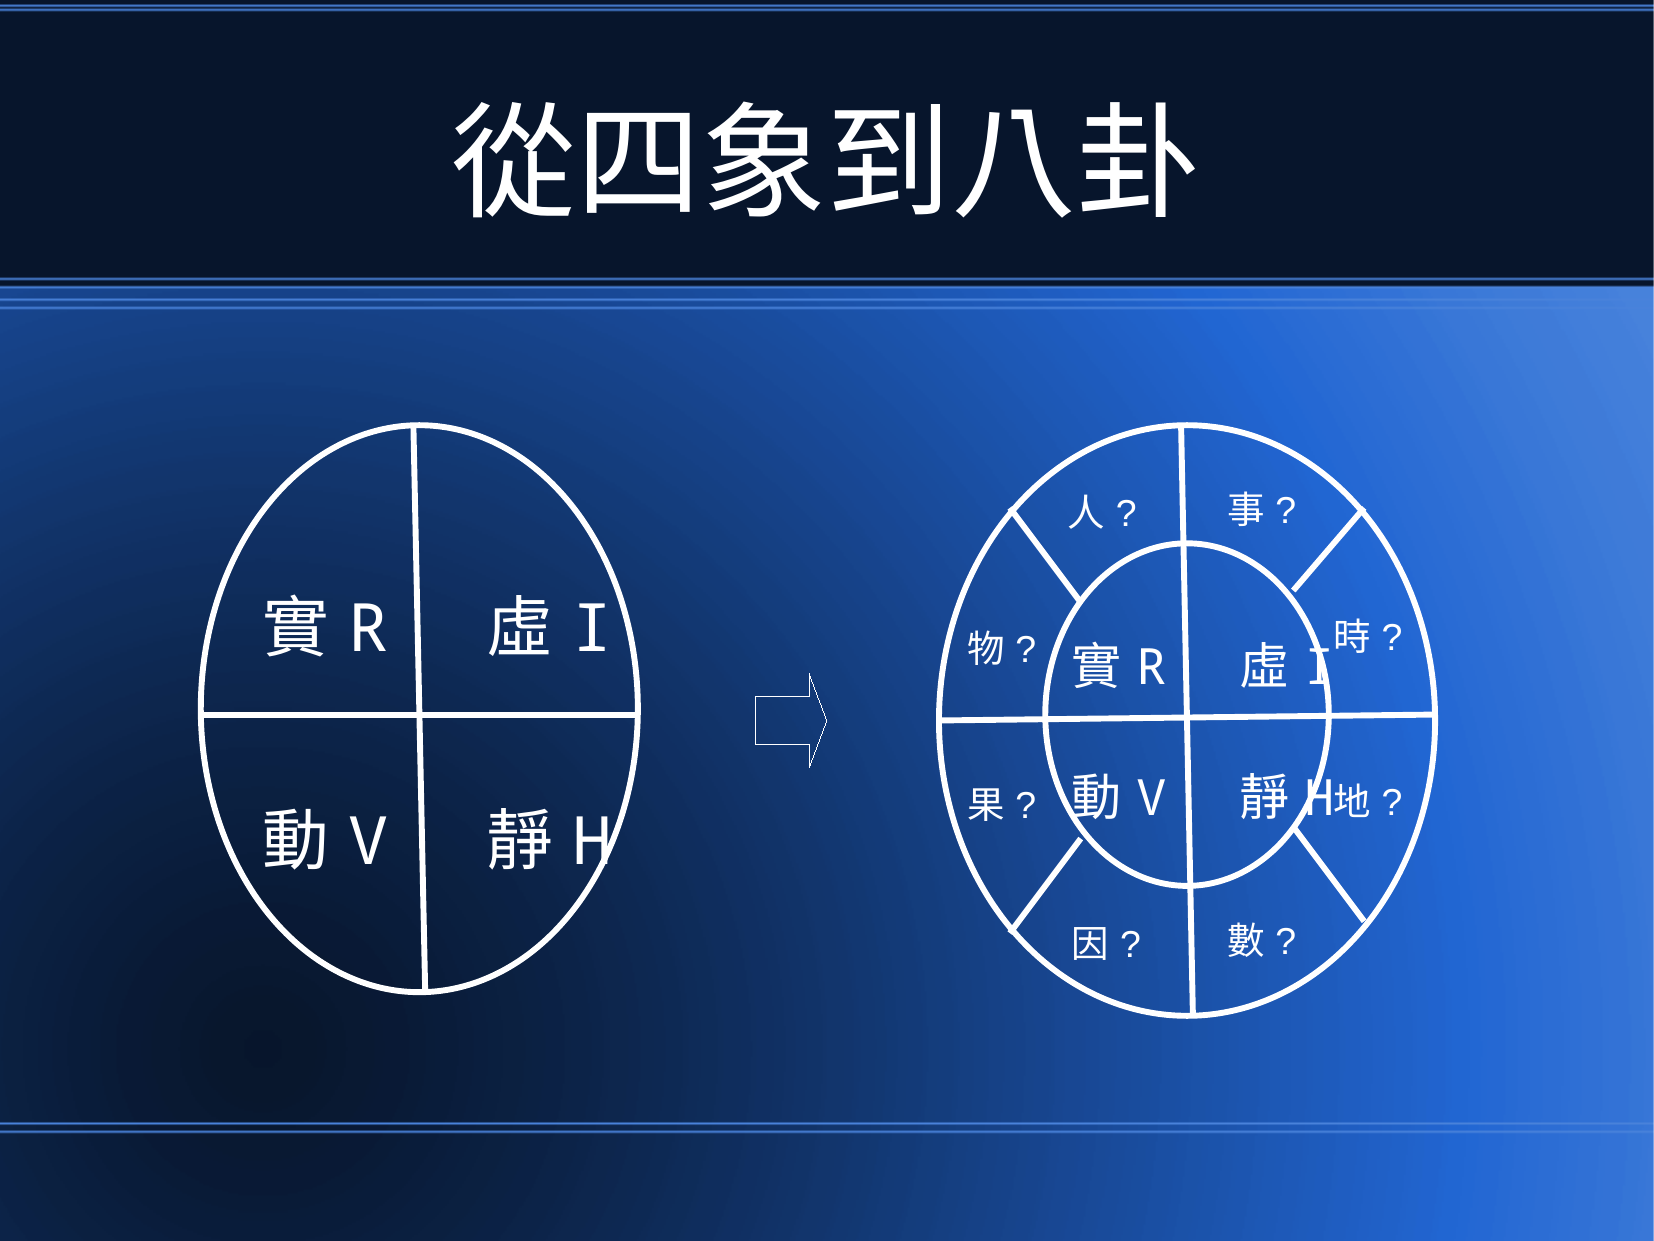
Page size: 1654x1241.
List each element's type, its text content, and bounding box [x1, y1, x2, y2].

text_box 動V 靜H [424, 779, 594, 875]
text_box 實R 虛I [1057, 619, 1183, 715]
text_box 實R 虛I [248, 566, 415, 662]
text_box 實R 虛I [420, 566, 594, 662]
text_box 果? [952, 767, 1050, 830]
text_box 人? [1052, 475, 1151, 538]
text_box 因? [1057, 906, 1155, 969]
text_box 動V 靜H [1191, 750, 1365, 845]
text_box 地? [1318, 764, 1416, 827]
text_box 物? [952, 611, 1050, 674]
picture [0, 0, 1654, 1241]
text_box 實R 虛I [1188, 619, 1329, 715]
title 從四象到八卦 [82, 49, 1571, 257]
text_box 動V 靜H [248, 779, 419, 875]
text_box 時? [1318, 599, 1416, 662]
text_box 事? [1212, 472, 1310, 535]
text_box 數? [1212, 903, 1310, 966]
text_box 動V 靜H [1057, 750, 1186, 845]
